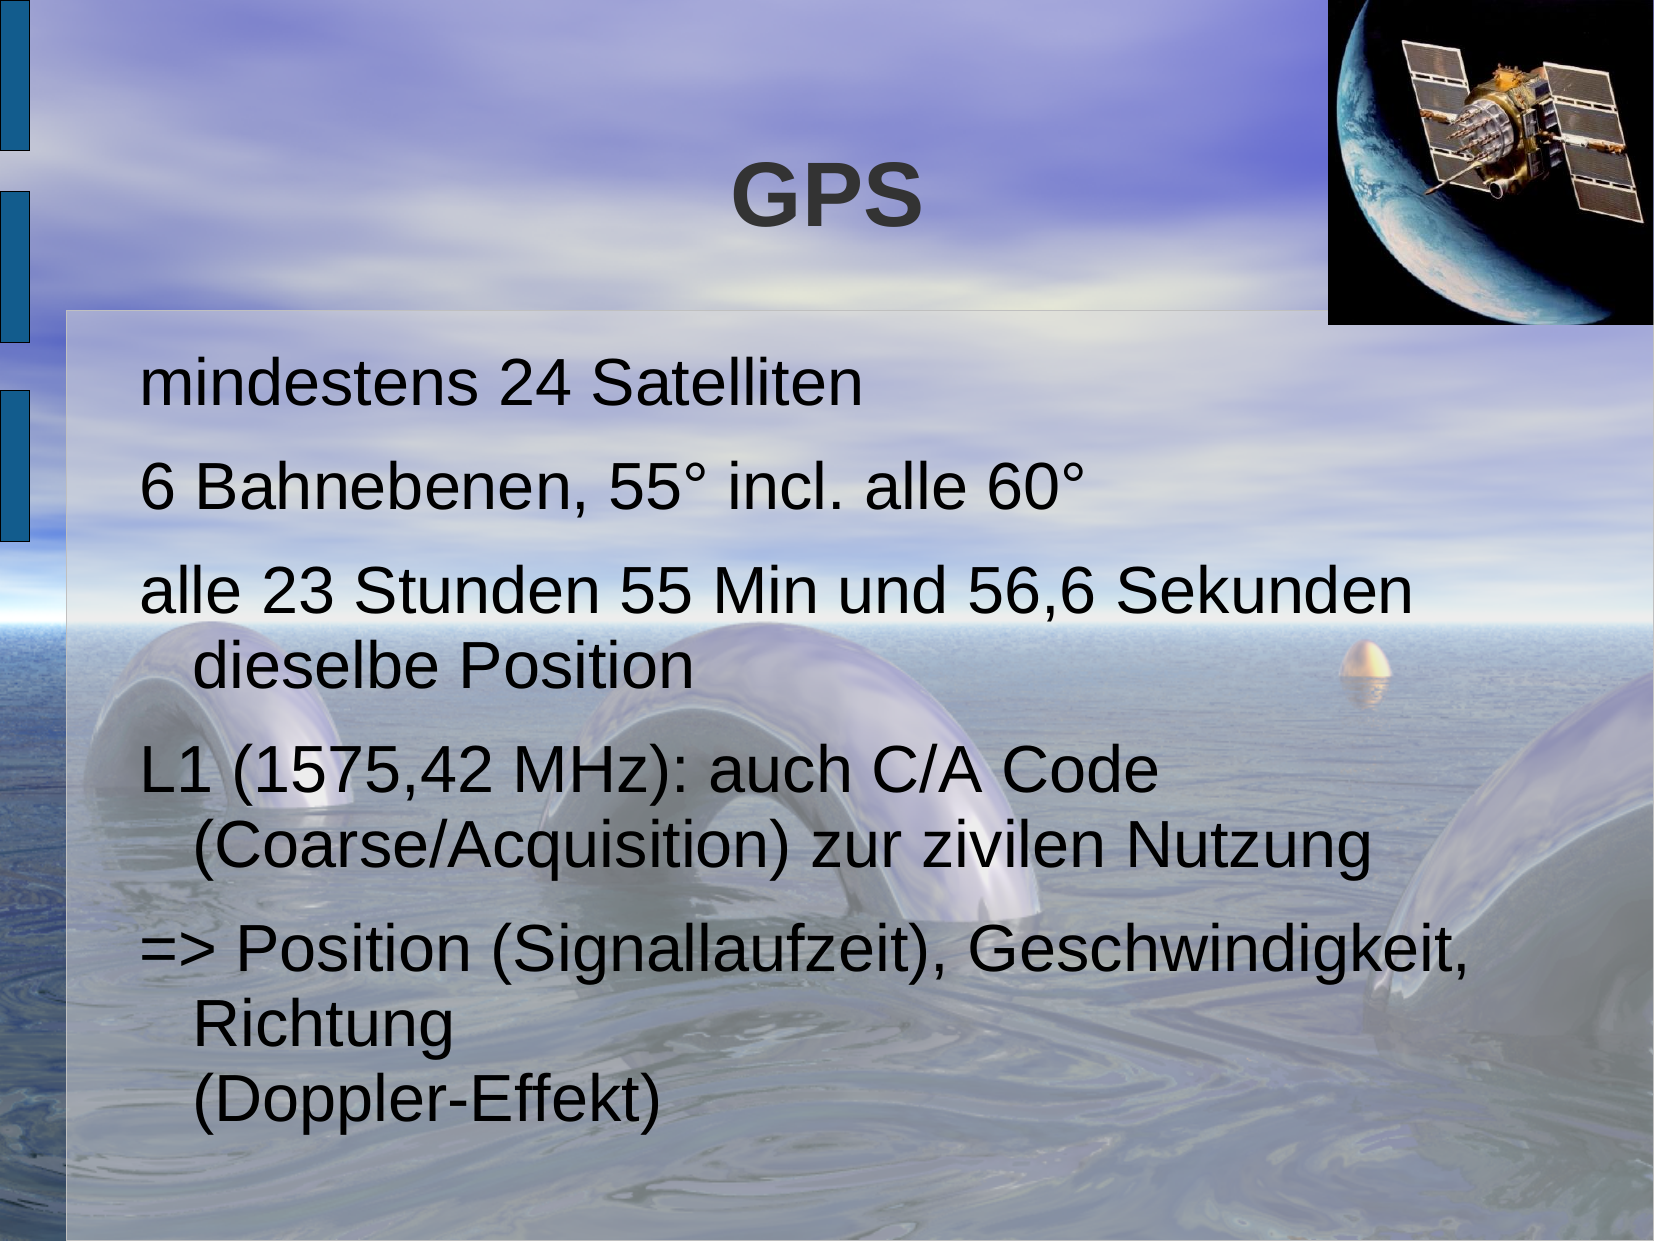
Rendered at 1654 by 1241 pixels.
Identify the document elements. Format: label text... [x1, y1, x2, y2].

list mindestens 24 Satelliten 6 Bahnebenen, 55° incl. alle 60° alle 23 Stunden 55 Min und 56,6 Sekunden dieselbe Position L1 (1575,42 MHz): auch C/A Code (Coarse/Acquisition) zur zivilen Nutzung => Position (Signallaufzeit), Geschwindigkeit, Richtung (Doppler-Effekt) [121, 344, 1534, 1163]
picture [0, 0, 1654, 1241]
title GPS [121, 91, 1328, 299]
